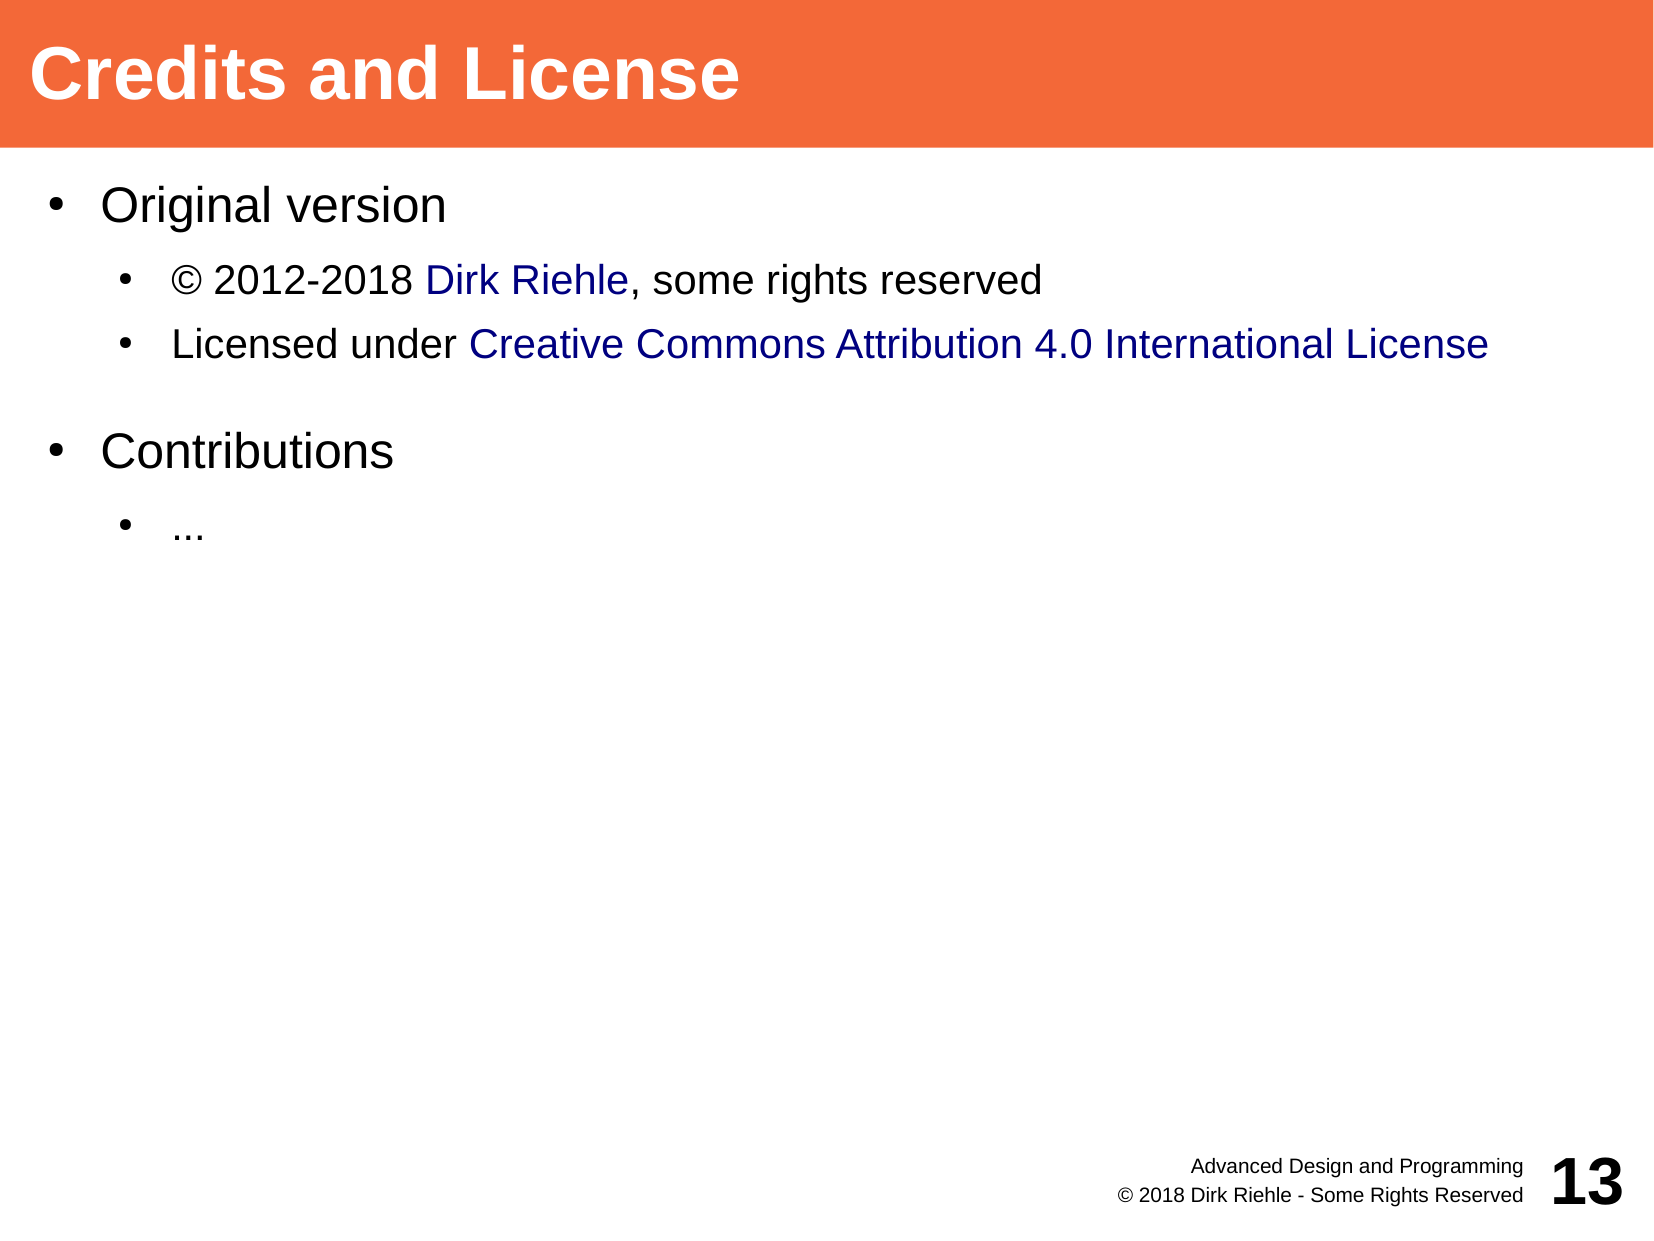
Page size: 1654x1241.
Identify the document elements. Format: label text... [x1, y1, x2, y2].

list Original version © 2012-2018 Dirk Riehle, some rights reserved Licensed under Creative Commons Attribution 4.0 International License Contributions ... [29, 177, 1625, 1063]
title Credits and License [0, 0, 1654, 148]
